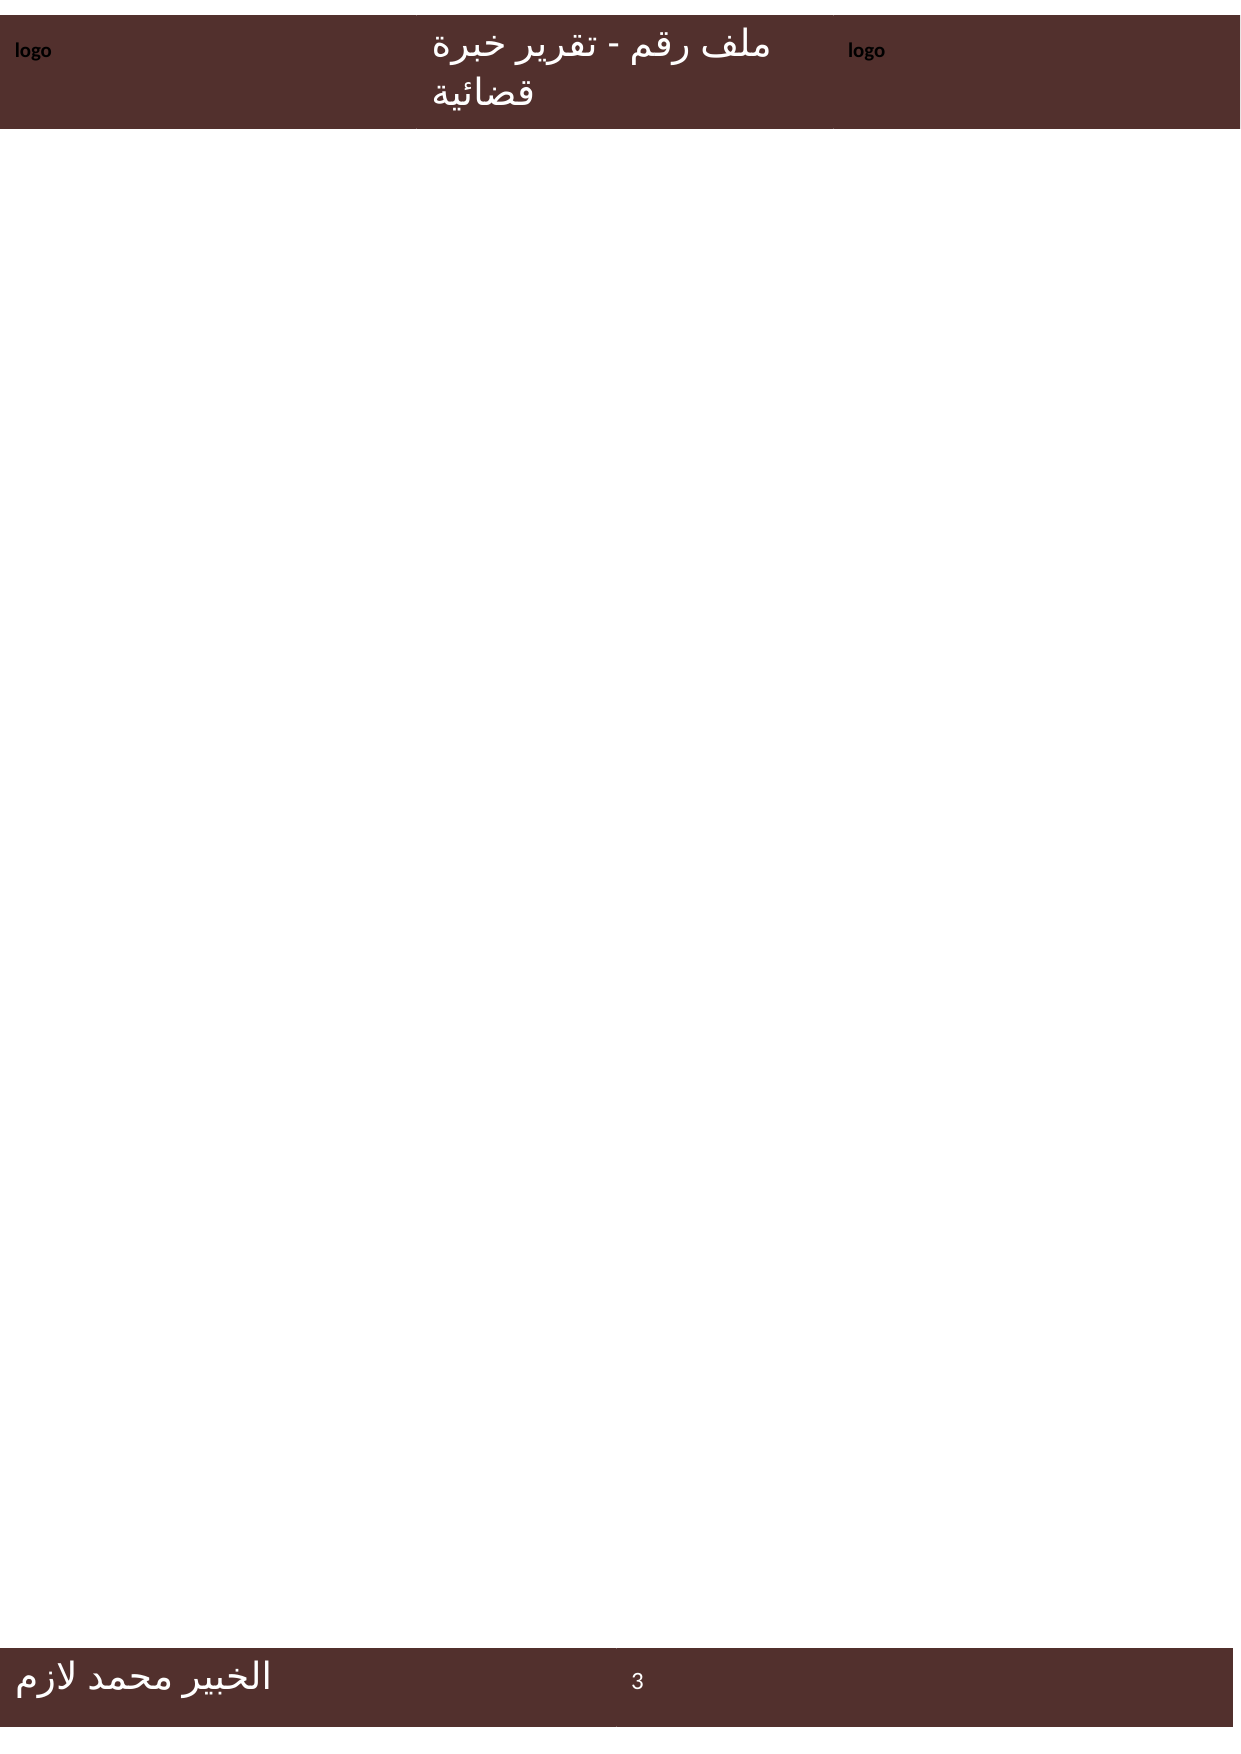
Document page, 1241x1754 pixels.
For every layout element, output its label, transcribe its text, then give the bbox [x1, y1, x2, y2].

table_header logo [0, 16, 417, 128]
table_header logo [833, 16, 1241, 128]
table_header 3 [616, 1648, 1233, 1727]
table_header ملف رقم - تقرير خبرة قضائية [417, 16, 833, 128]
table_header الخبير محمد لازم [0, 1648, 616, 1727]
